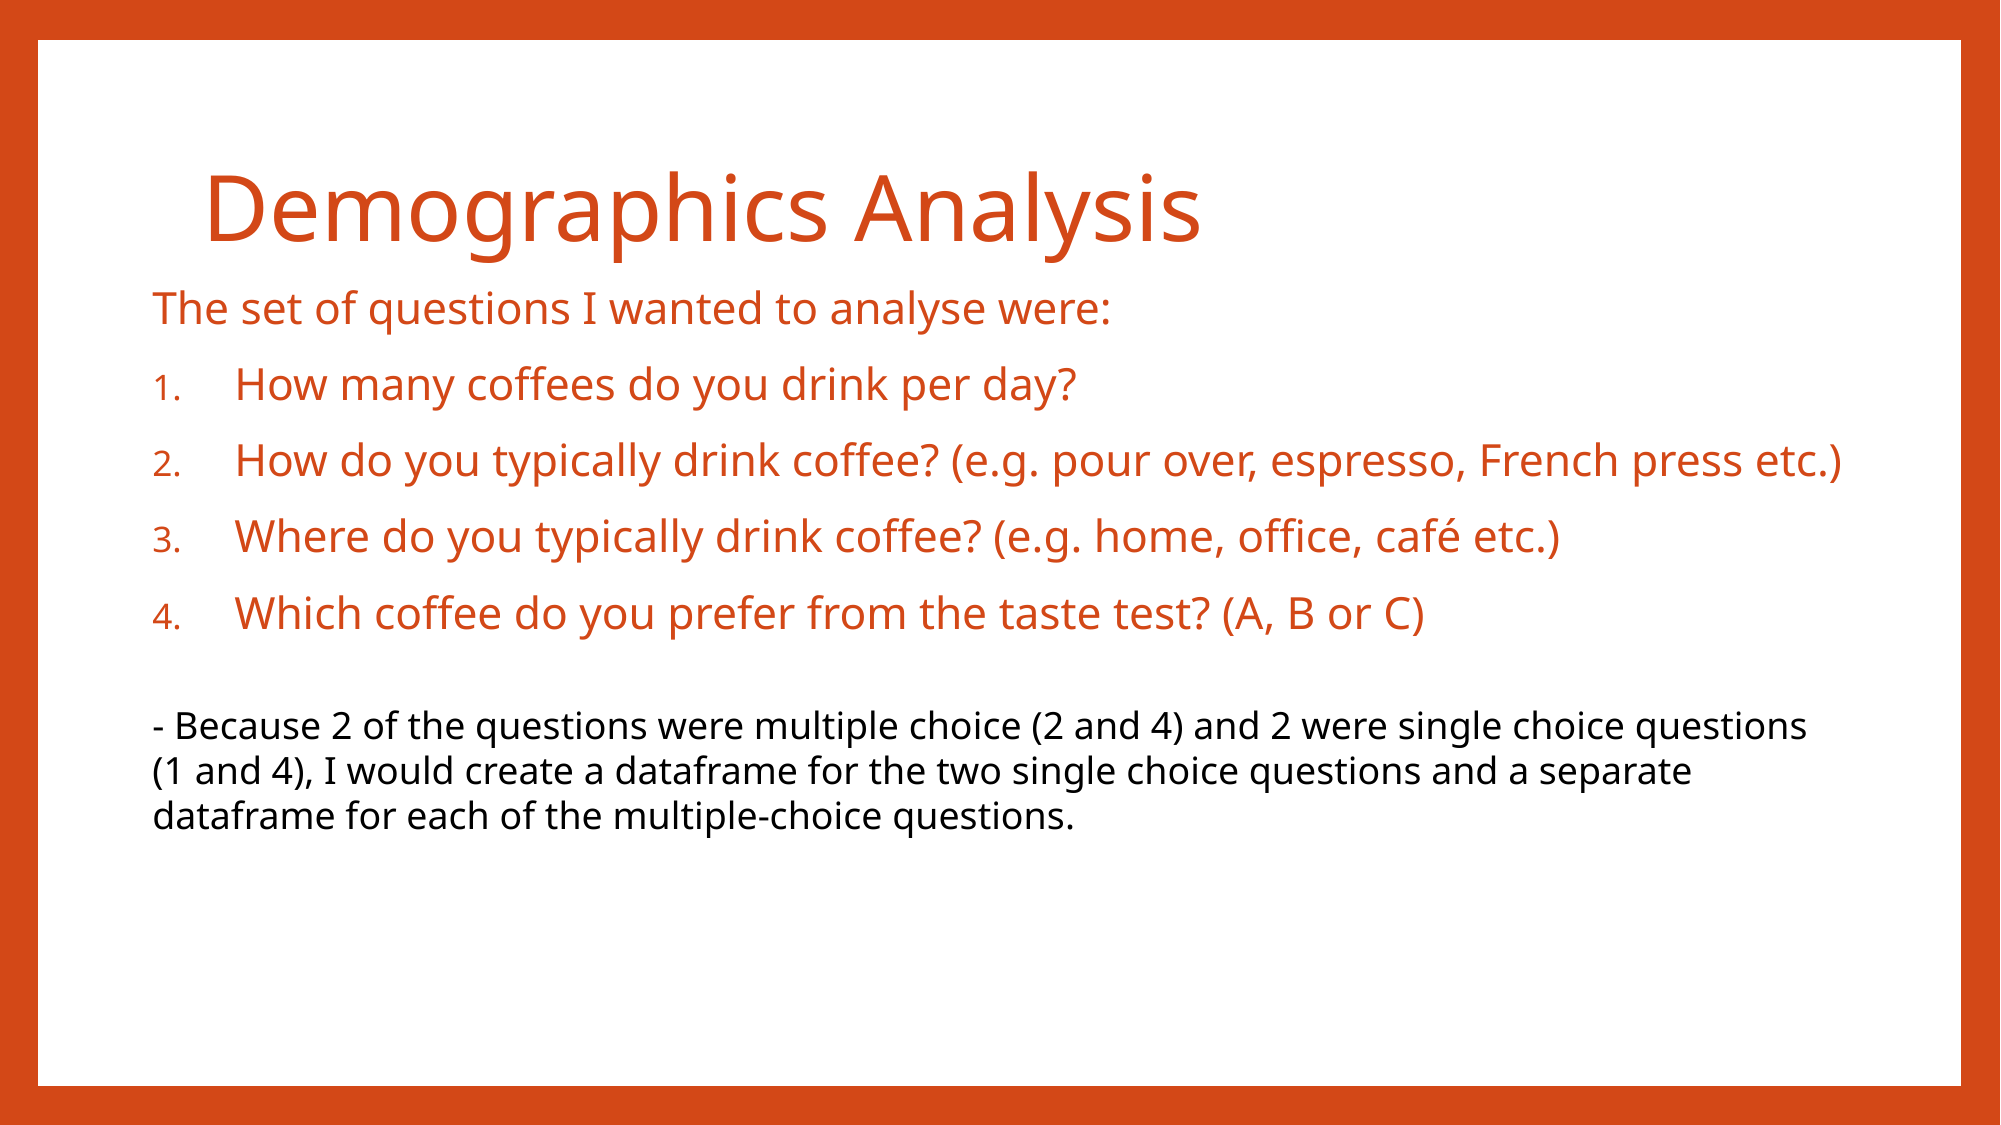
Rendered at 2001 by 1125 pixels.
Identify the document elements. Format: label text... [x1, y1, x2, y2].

text_box - Because 2 of the questions were multiple choice (2 and 4) and 2 were single choice questions (1 and 4), I would create a dataframe for the two single choice questions and a separate dataframe for each of the multiple-choice questions. [137, 694, 1863, 847]
list The set of questions I wanted to analyse were: How many coffees do you drink per day? How do you typically drink coffee? (e.g. pour over, espresso, French press etc.) Where do you typically drink coffee? (e.g. home, office, café etc.) Which coffee do you prefer from the taste test? (A, B or C) [137, 278, 1863, 665]
title Demographics Analysis [187, 99, 1808, 278]
